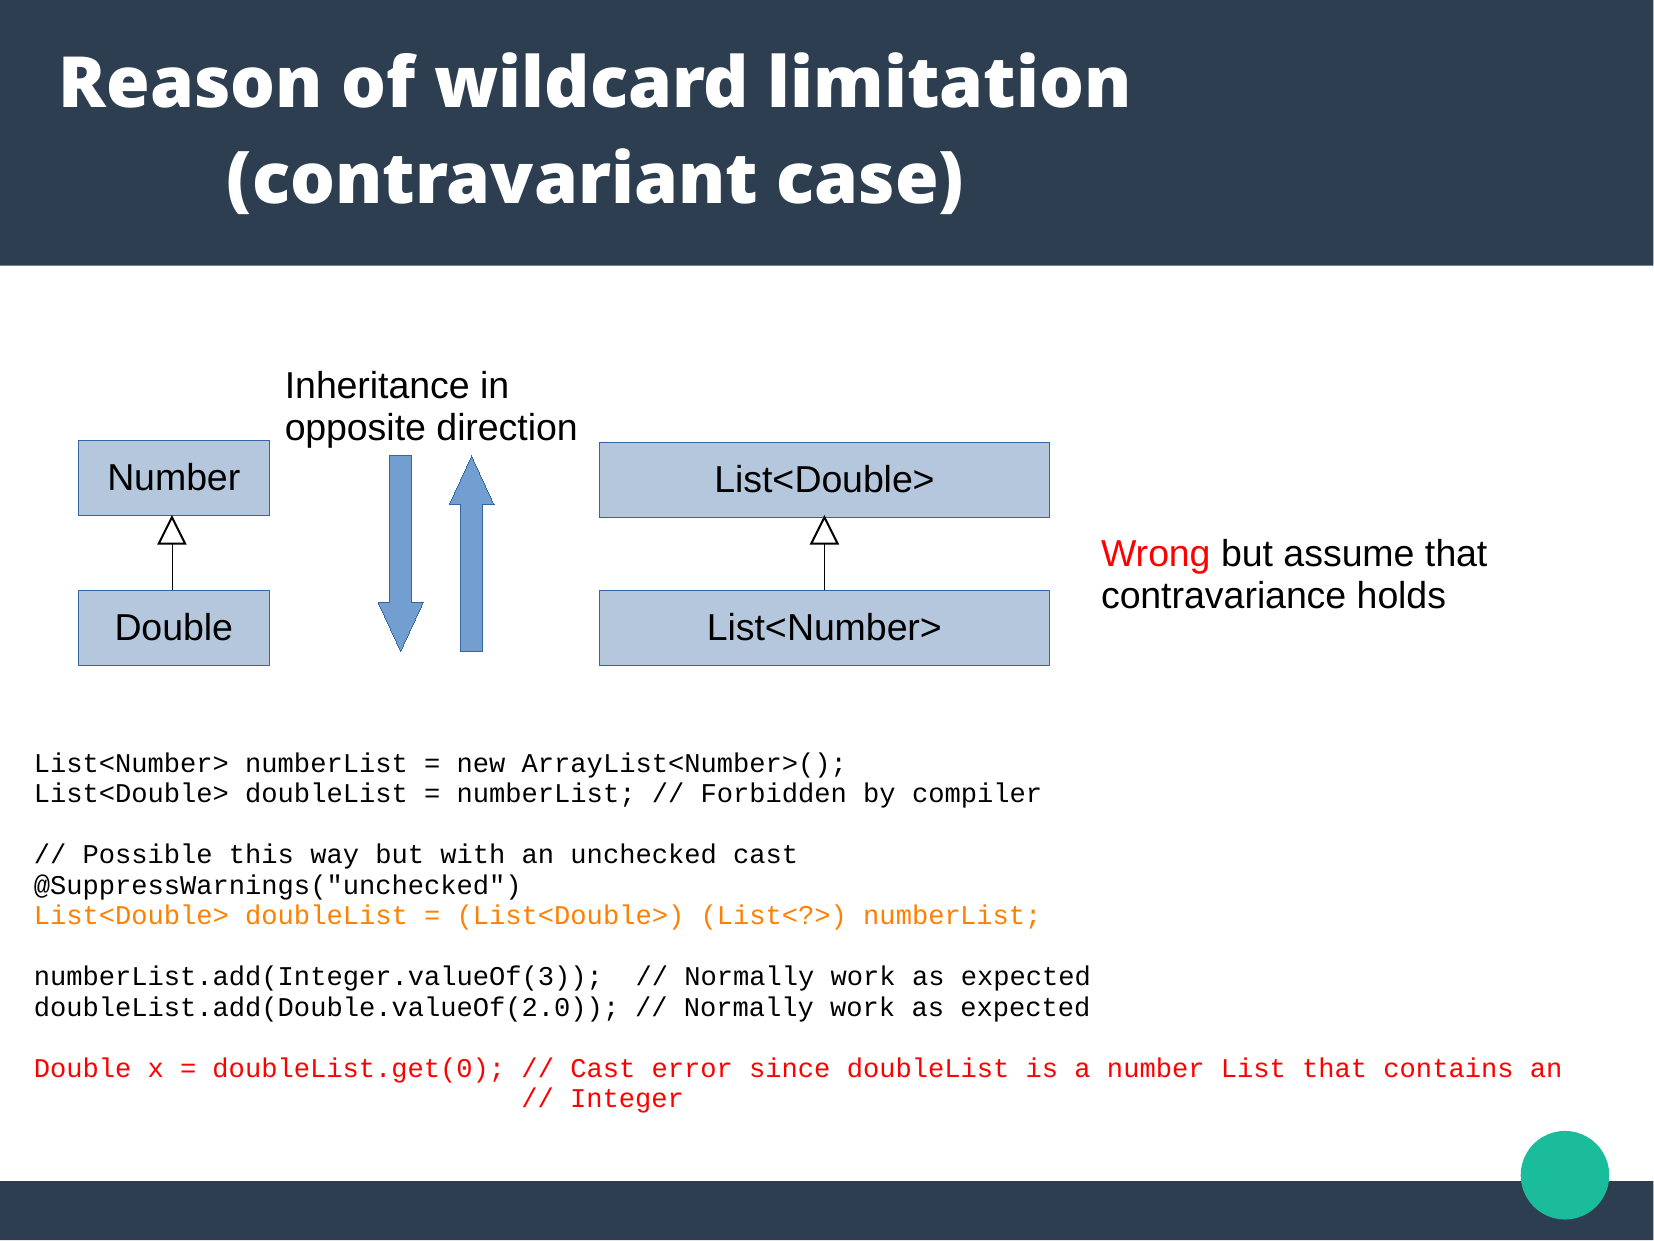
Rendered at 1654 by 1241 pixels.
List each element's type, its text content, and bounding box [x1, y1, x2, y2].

text_box Wrong but assume that contravariance holds [1086, 525, 1531, 625]
text_box Number [78, 440, 270, 516]
text_box [378, 499, 424, 652]
title Reason of wildcard limitation (contravariant case) [59, 49, 1595, 207]
text_box Inheritance in opposite direction [270, 357, 601, 499]
text_box List<Double> [599, 442, 1050, 518]
text_box List<Number> [599, 590, 1050, 666]
text_box Double [78, 590, 270, 666]
text_box List<Number> numberList = new ArrayList<Number>(); List<Double> doubleList = numberList; // Forbidden by compiler // Possible this way but with an unchecked cast @SuppressWarnings("unchecked") List<Double> doubleList = (List<Double>) (List<?>) numberList; numberList.add(Integer.valueOf(3)); // Normally work as expected doubleList.add(Double.valueOf(2.0)); // Normally work as expected Double x = doubleList.get(0); // Cast error since doubleList is a number List that contains an // Integer [33, 750, 1636, 1171]
text_box [449, 455, 495, 652]
